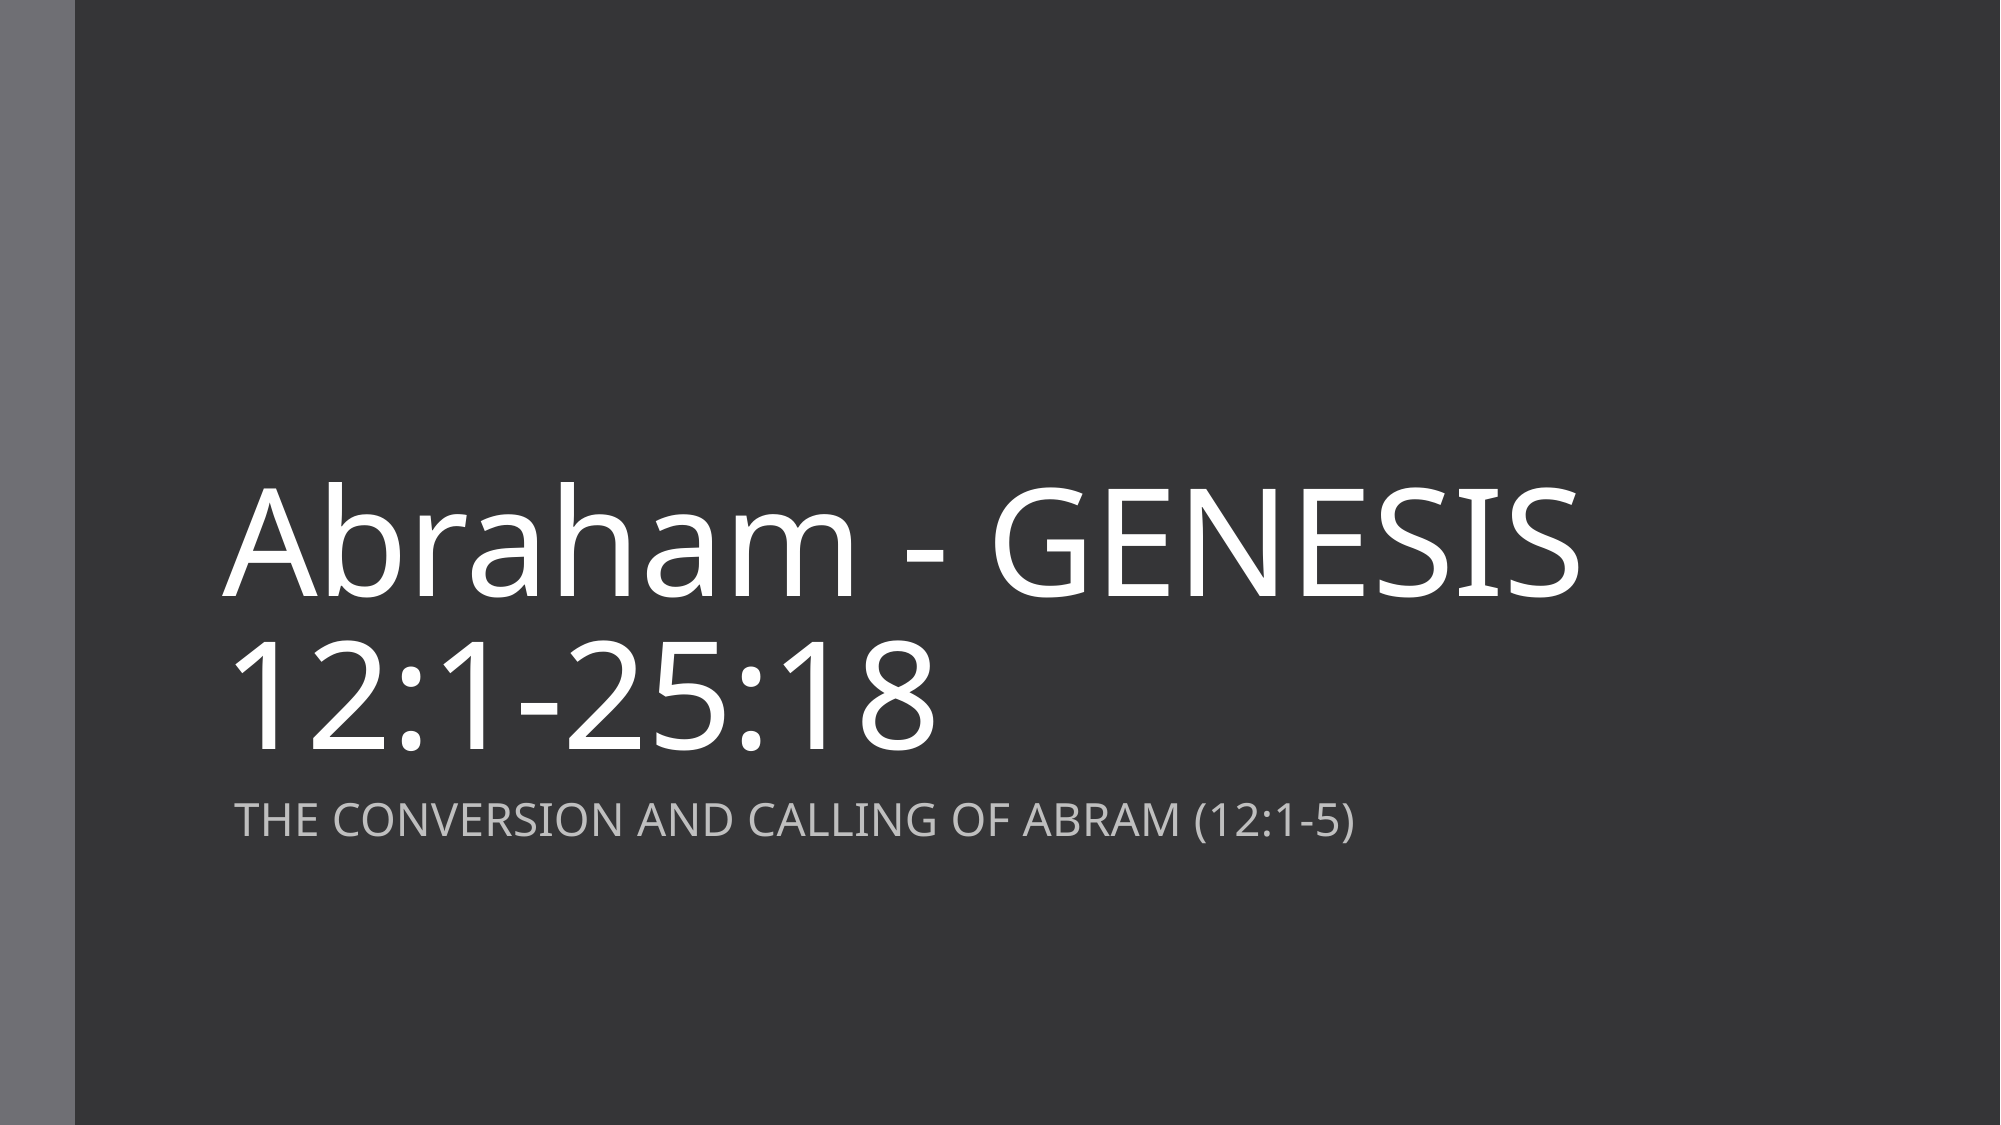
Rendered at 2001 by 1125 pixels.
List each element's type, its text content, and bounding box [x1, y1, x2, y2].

title Abraham - GENESIS 12:1-25:18 [206, 124, 1752, 787]
subtitle THE CONVERSION AND CALLING OF ABRAM (12:1-5) [206, 787, 1752, 1066]
